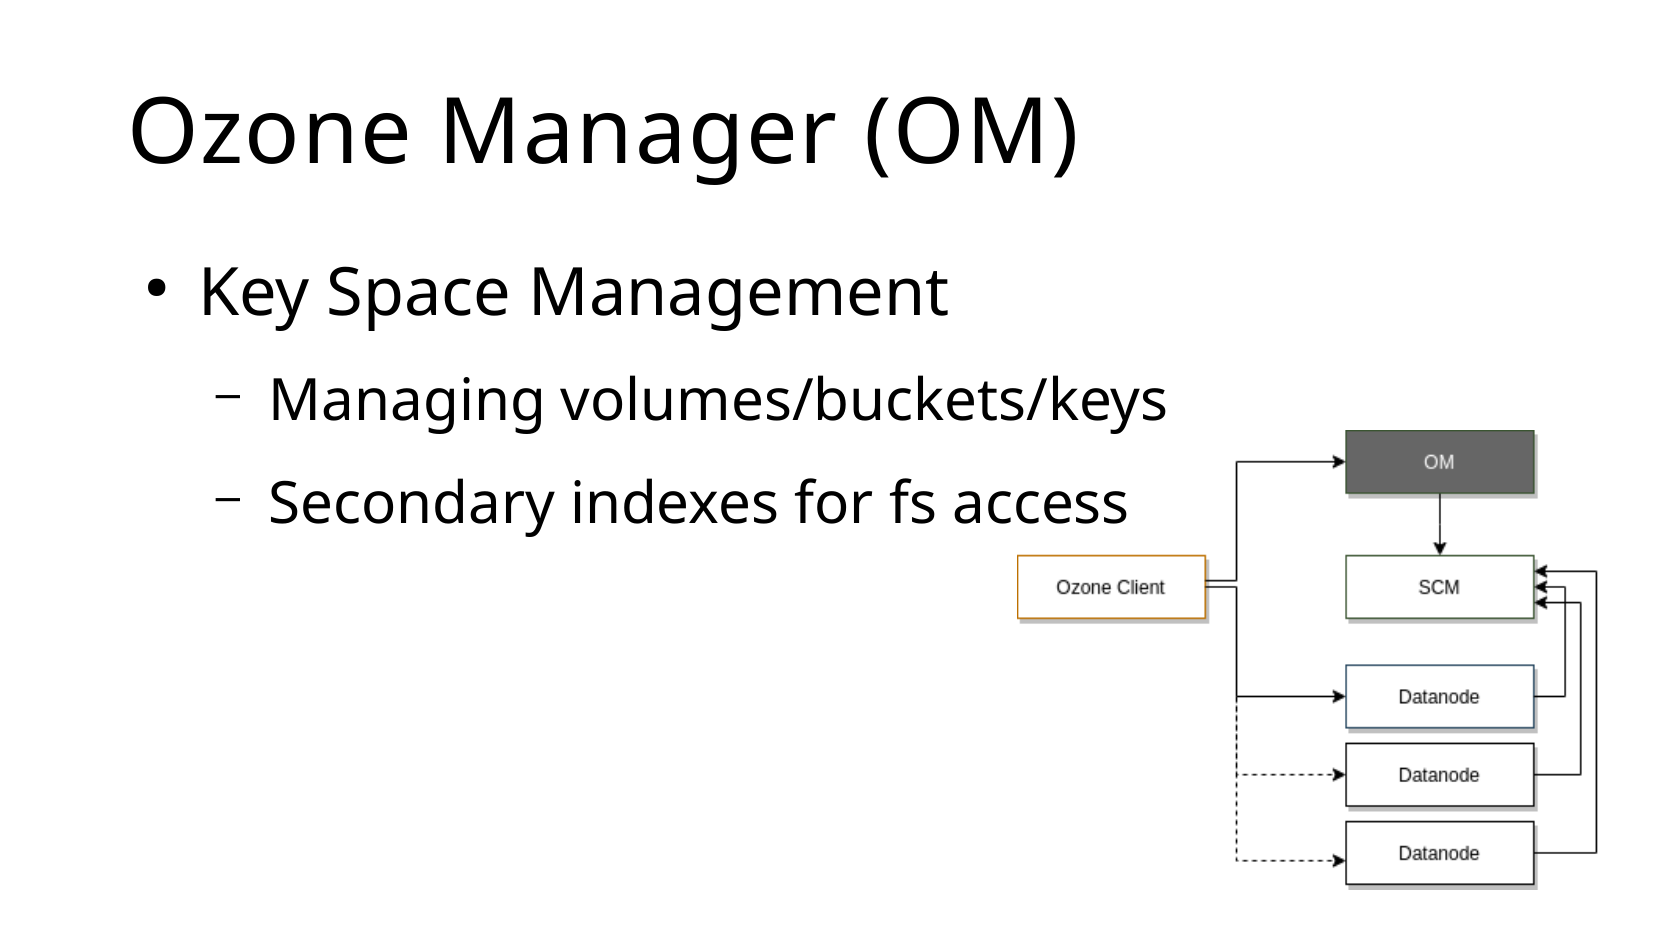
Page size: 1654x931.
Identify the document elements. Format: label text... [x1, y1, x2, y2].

picture [1017, 430, 1610, 890]
list Key Space Management Managing volumes/buckets/keys Secondary indexes for fs access [127, 244, 1527, 784]
title Ozone Manager (OM) [127, 69, 1654, 187]
